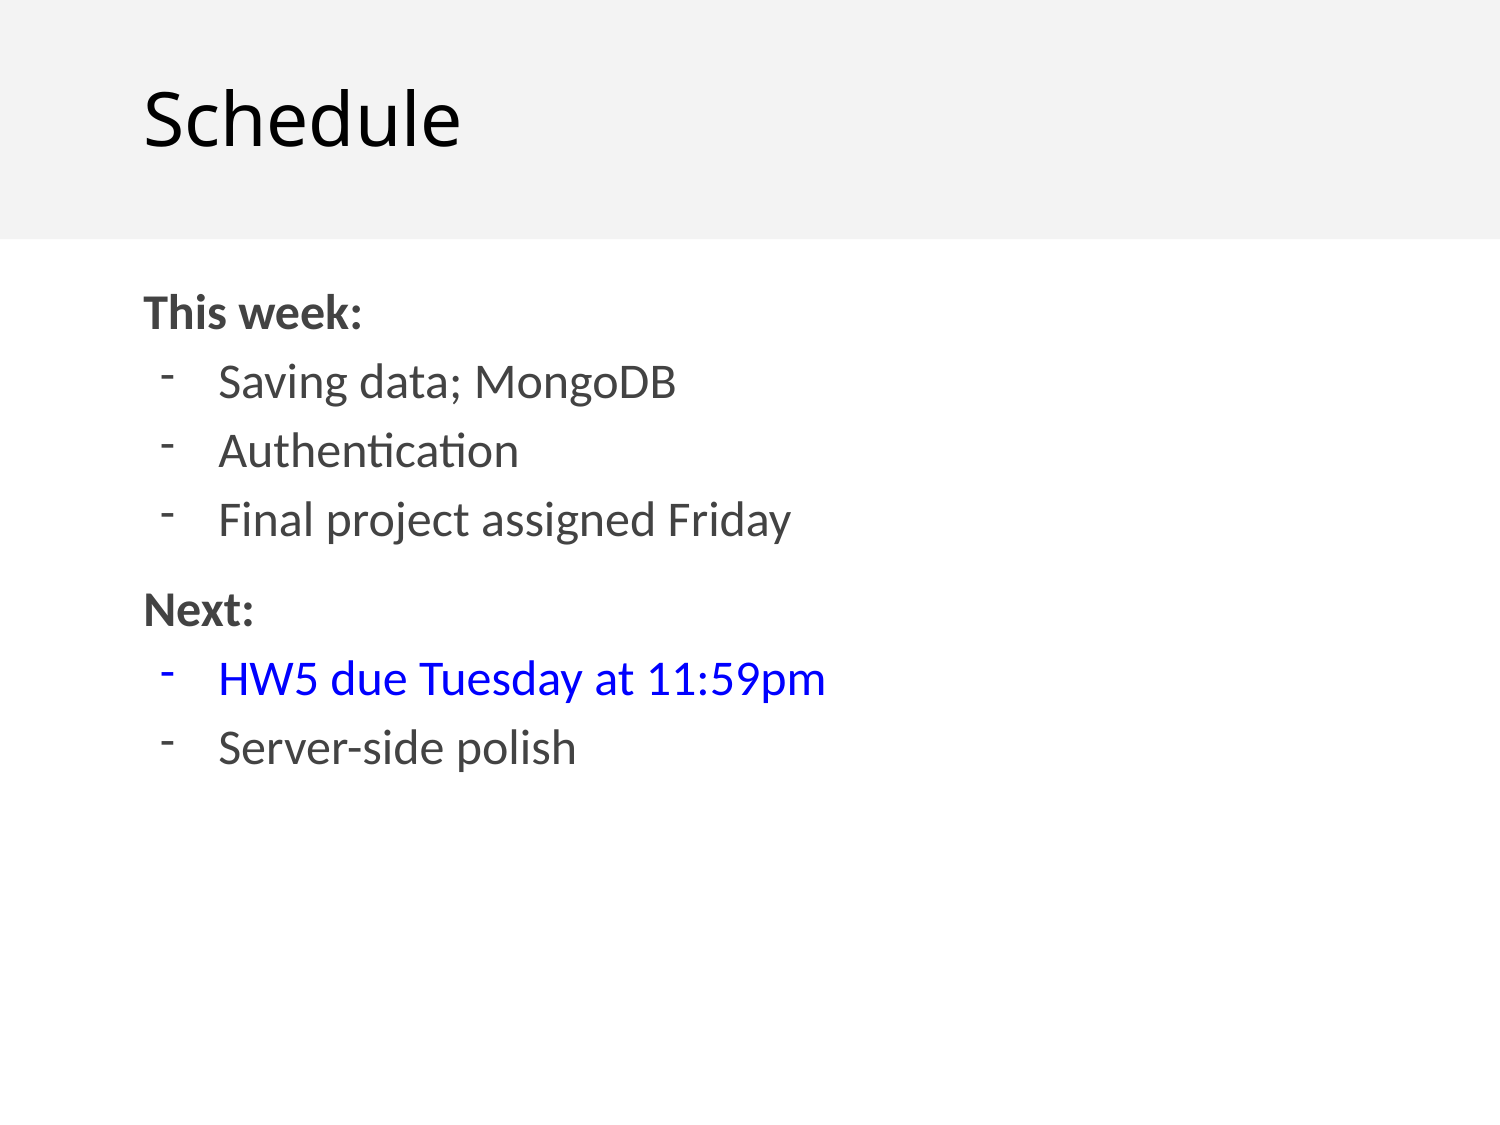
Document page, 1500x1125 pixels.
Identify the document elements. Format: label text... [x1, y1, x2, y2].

title Schedule [128, 56, 1372, 183]
list This week: Saving data; MongoDB Authentication Final project assigned Friday Next: HW5 due Tuesday at 11:59pm Server-side polish [128, 255, 1372, 1074]
